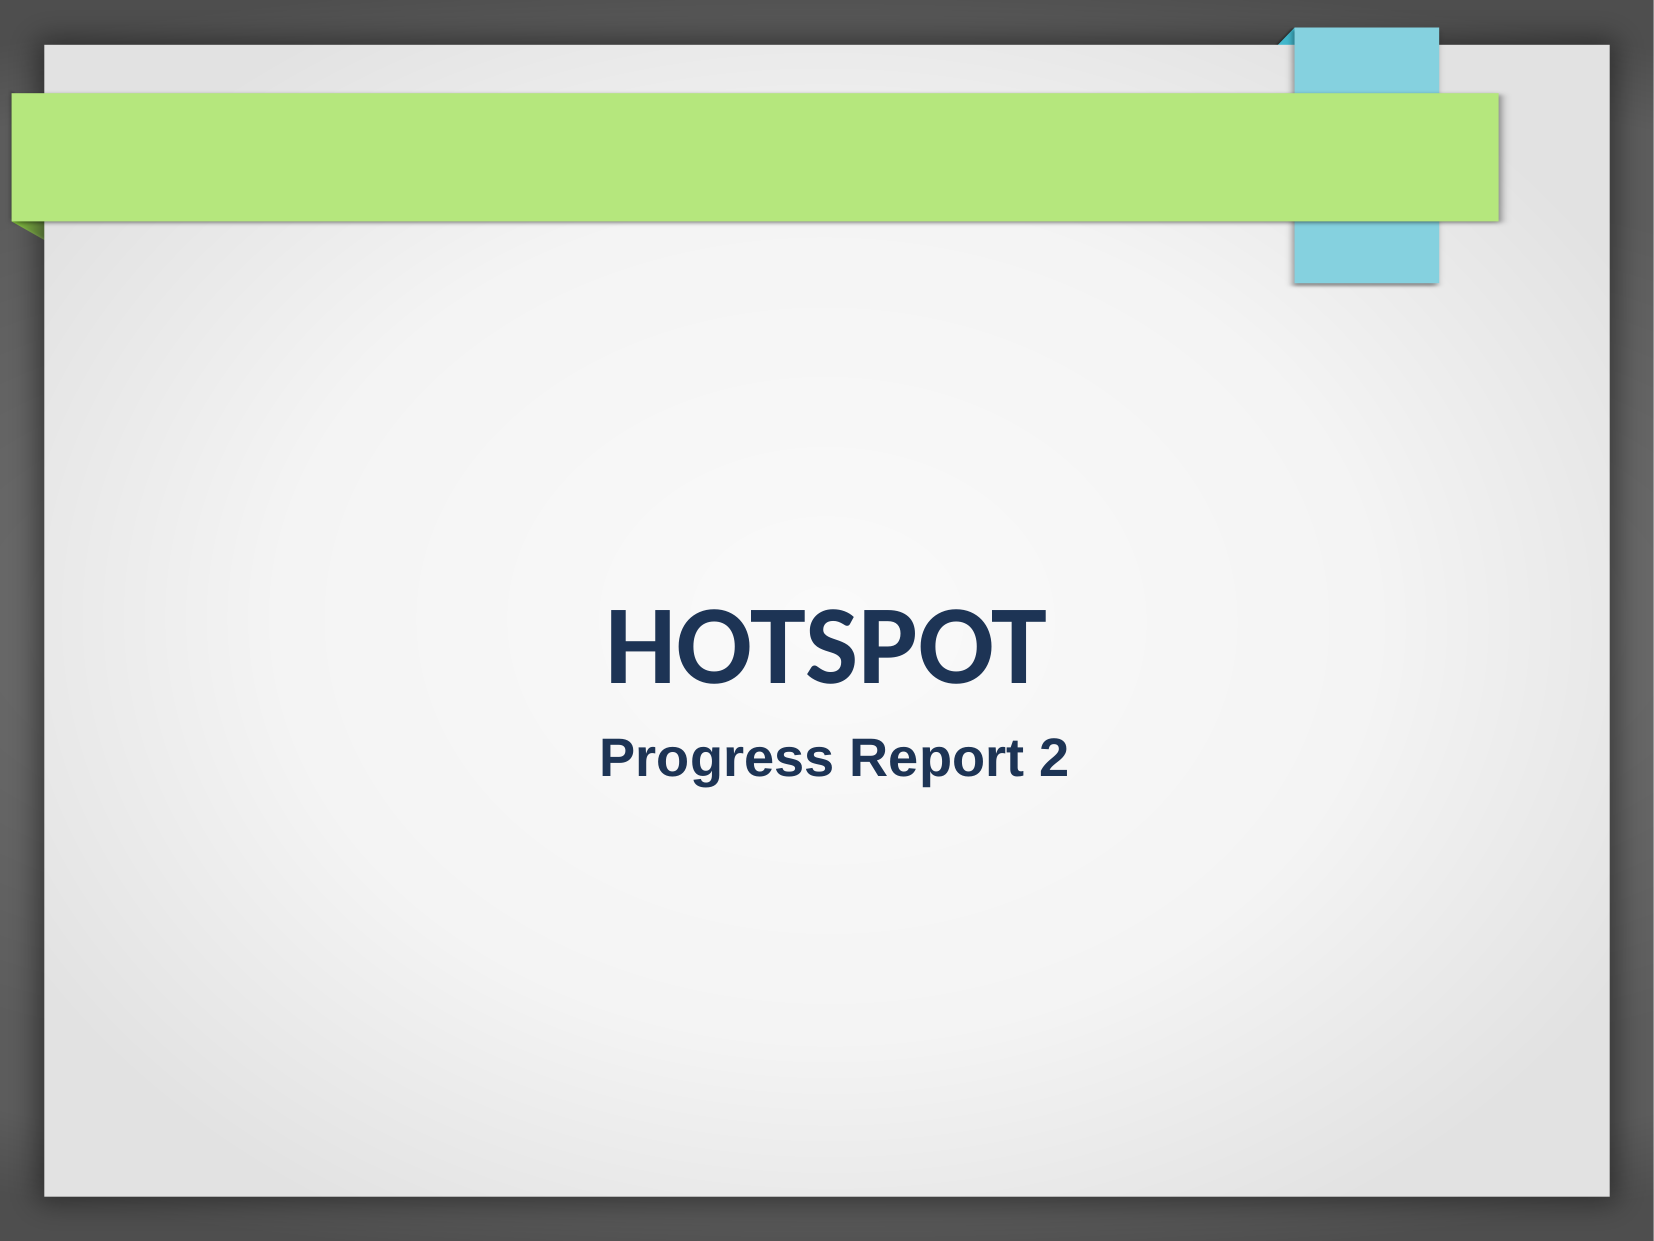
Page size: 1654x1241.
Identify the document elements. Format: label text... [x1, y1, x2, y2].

text_box Progress Report 2 [585, 720, 1104, 843]
subtitle HOTSPOT [82, 295, 1571, 1015]
picture [0, 0, 1654, 1241]
